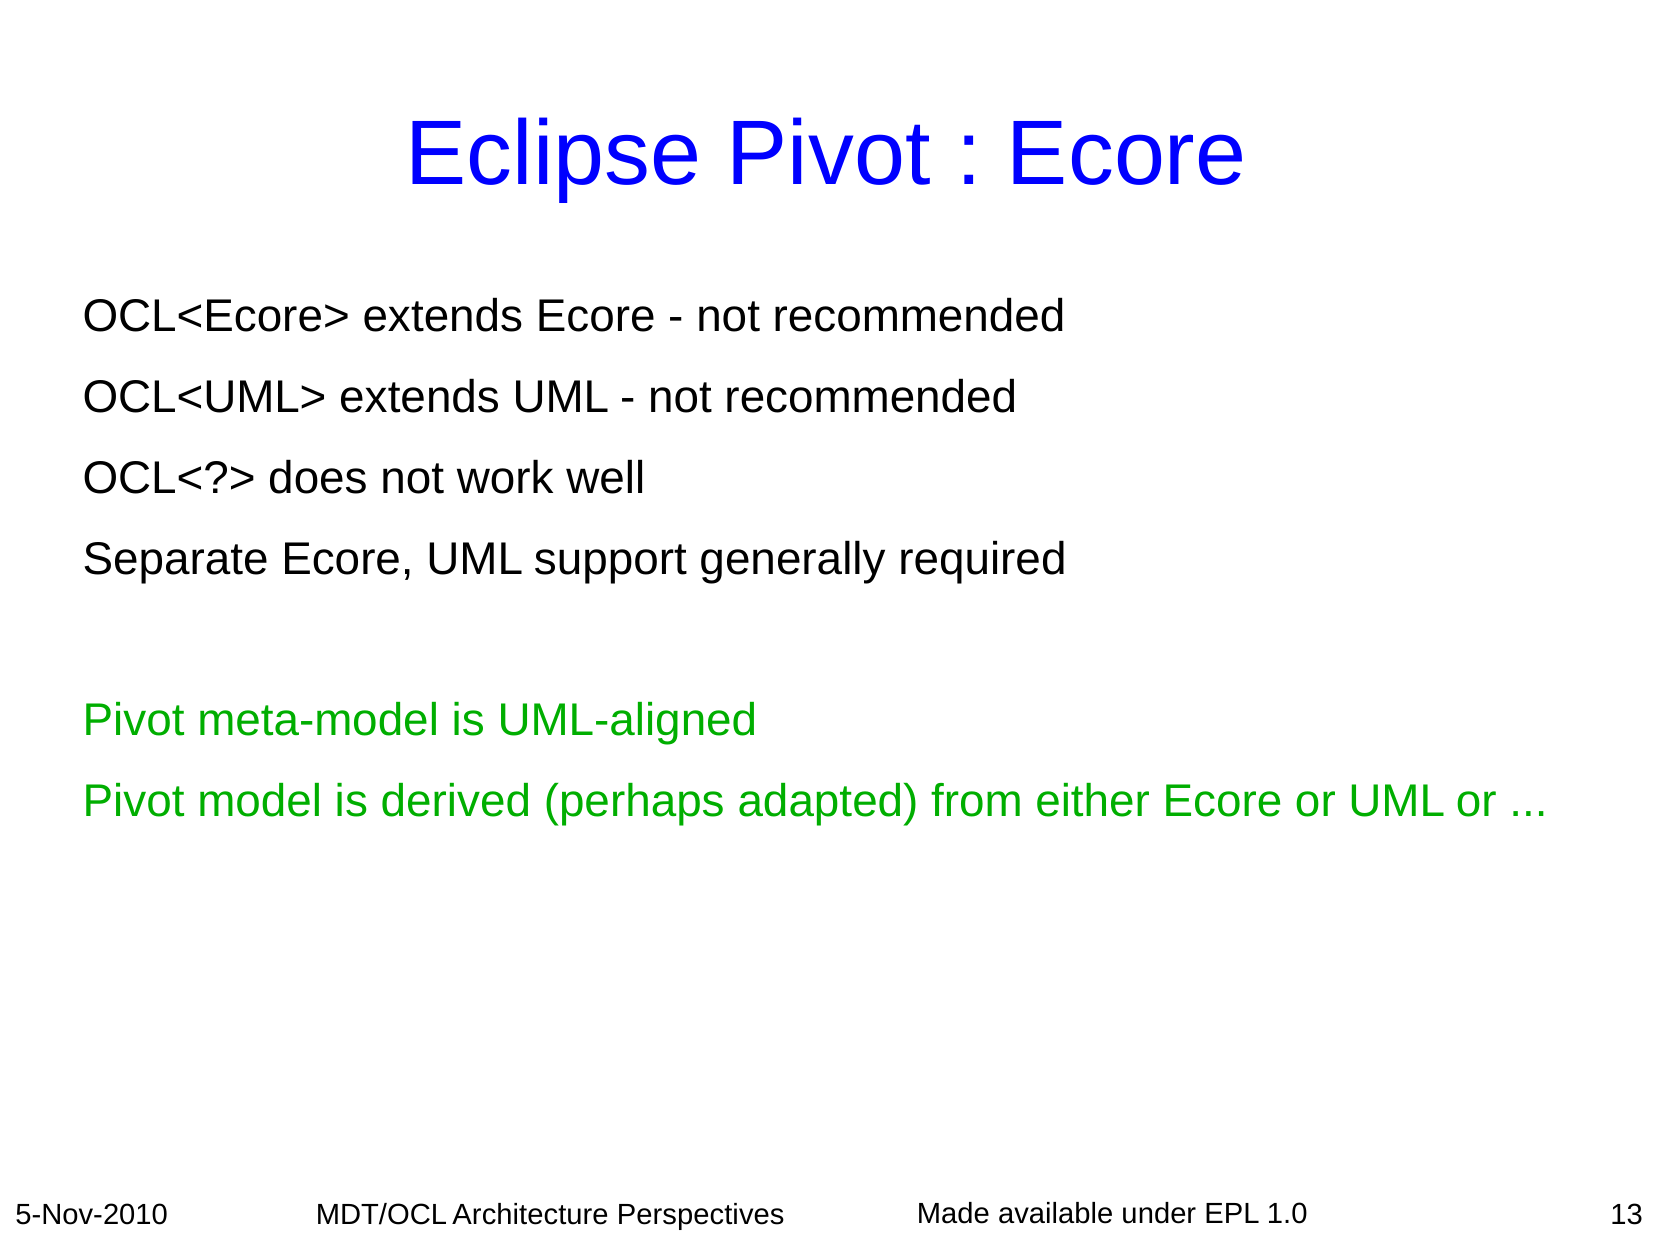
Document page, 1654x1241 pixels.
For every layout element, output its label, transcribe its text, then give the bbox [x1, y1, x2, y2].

title Eclipse Pivot : Ecore [82, 49, 1571, 257]
list OCL<Ecore> extends Ecore - not recommended OCL<UML> extends UML - not recommended OCL<?> does not work well Separate Ecore, UML support generally required Pivot meta-model is UML-aligned Pivot model is derived (perhaps adapted) from either Ecore or UML or ... [82, 290, 1571, 1109]
